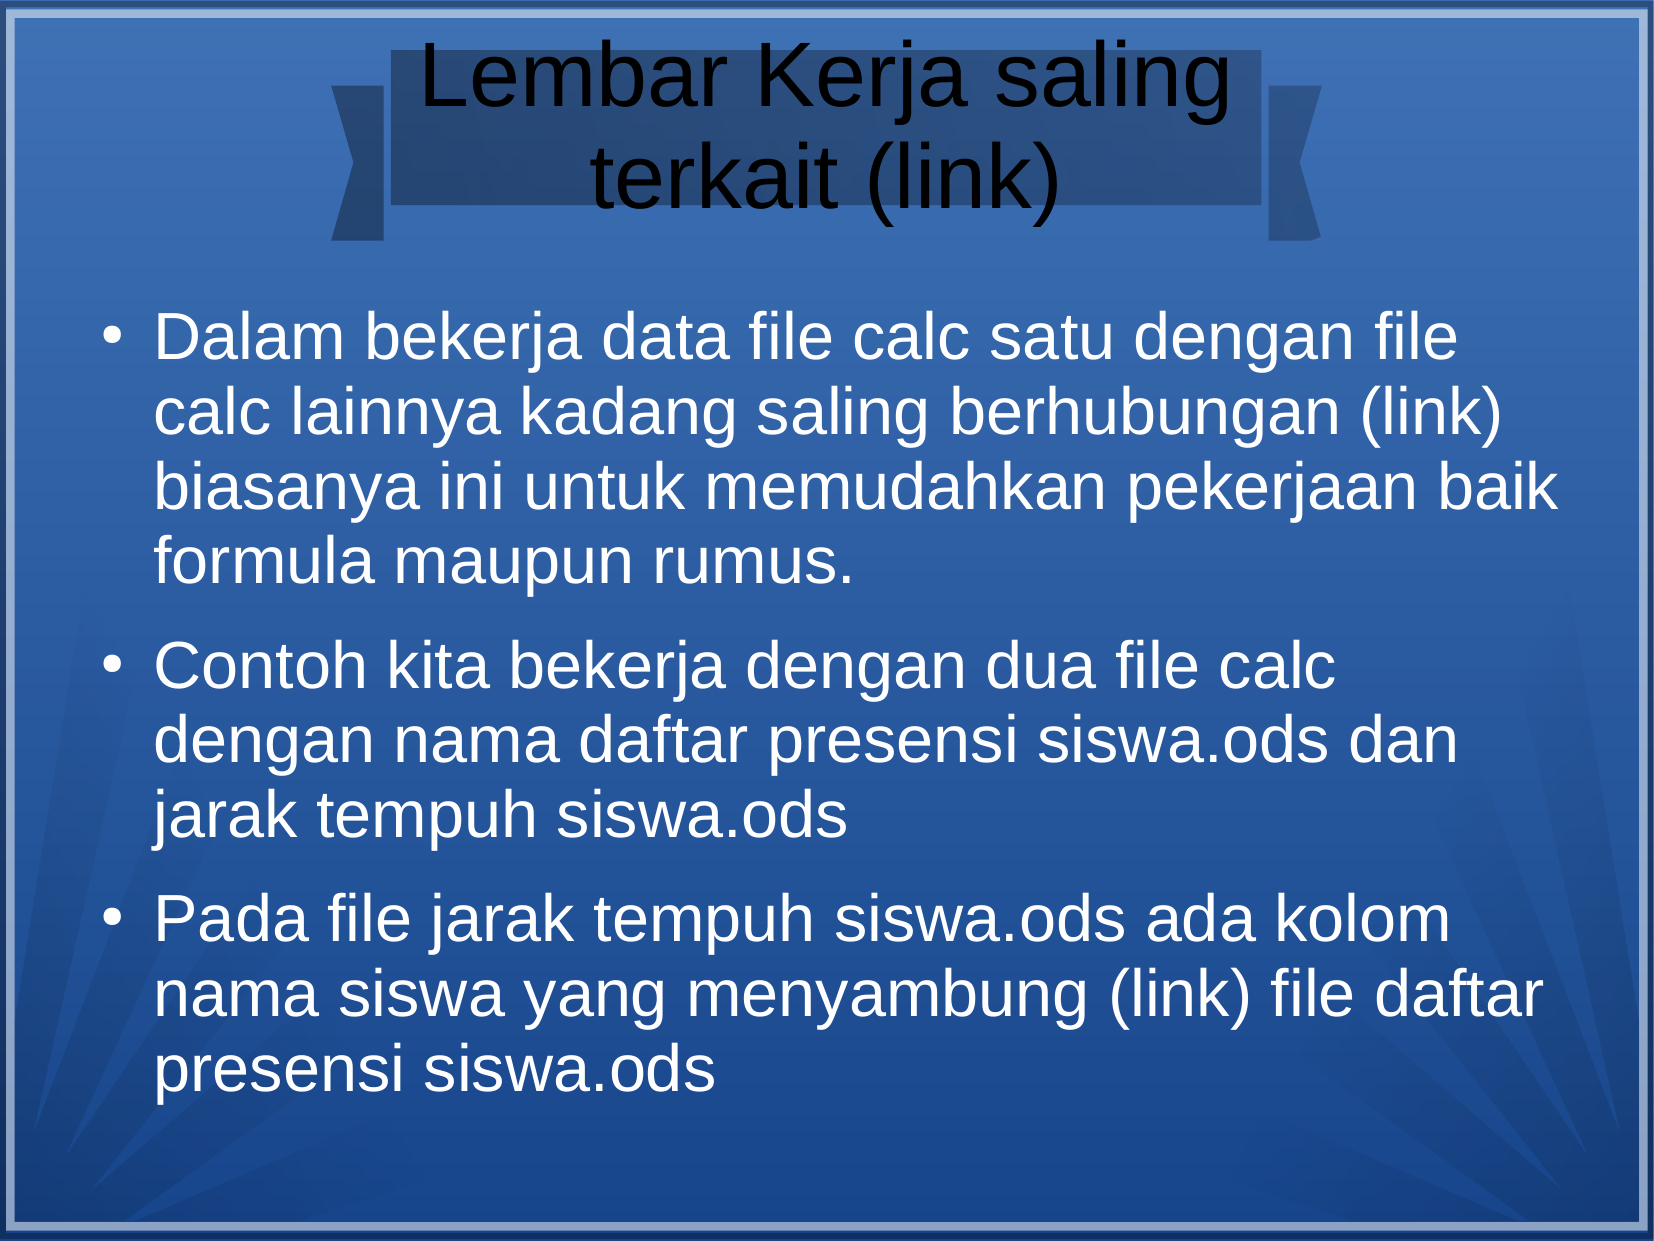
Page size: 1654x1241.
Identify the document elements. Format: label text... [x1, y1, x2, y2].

list Dalam bekerja data file calc satu dengan file calc lainnya kadang saling berhubungan (link) biasanya ini untuk memudahkan pekerjaan baik formula maupun rumus. Contoh kita bekerja dengan dua file calc dengan nama daftar presensi siswa.ods dan jarak tempuh siswa.ods Pada file jarak tempuh siswa.ods ada kolom nama siswa yang menyambung (link) file daftar presensi siswa.ods [82, 299, 1571, 1241]
title Lembar Kerja saling terkait (link) [389, 23, 1264, 229]
